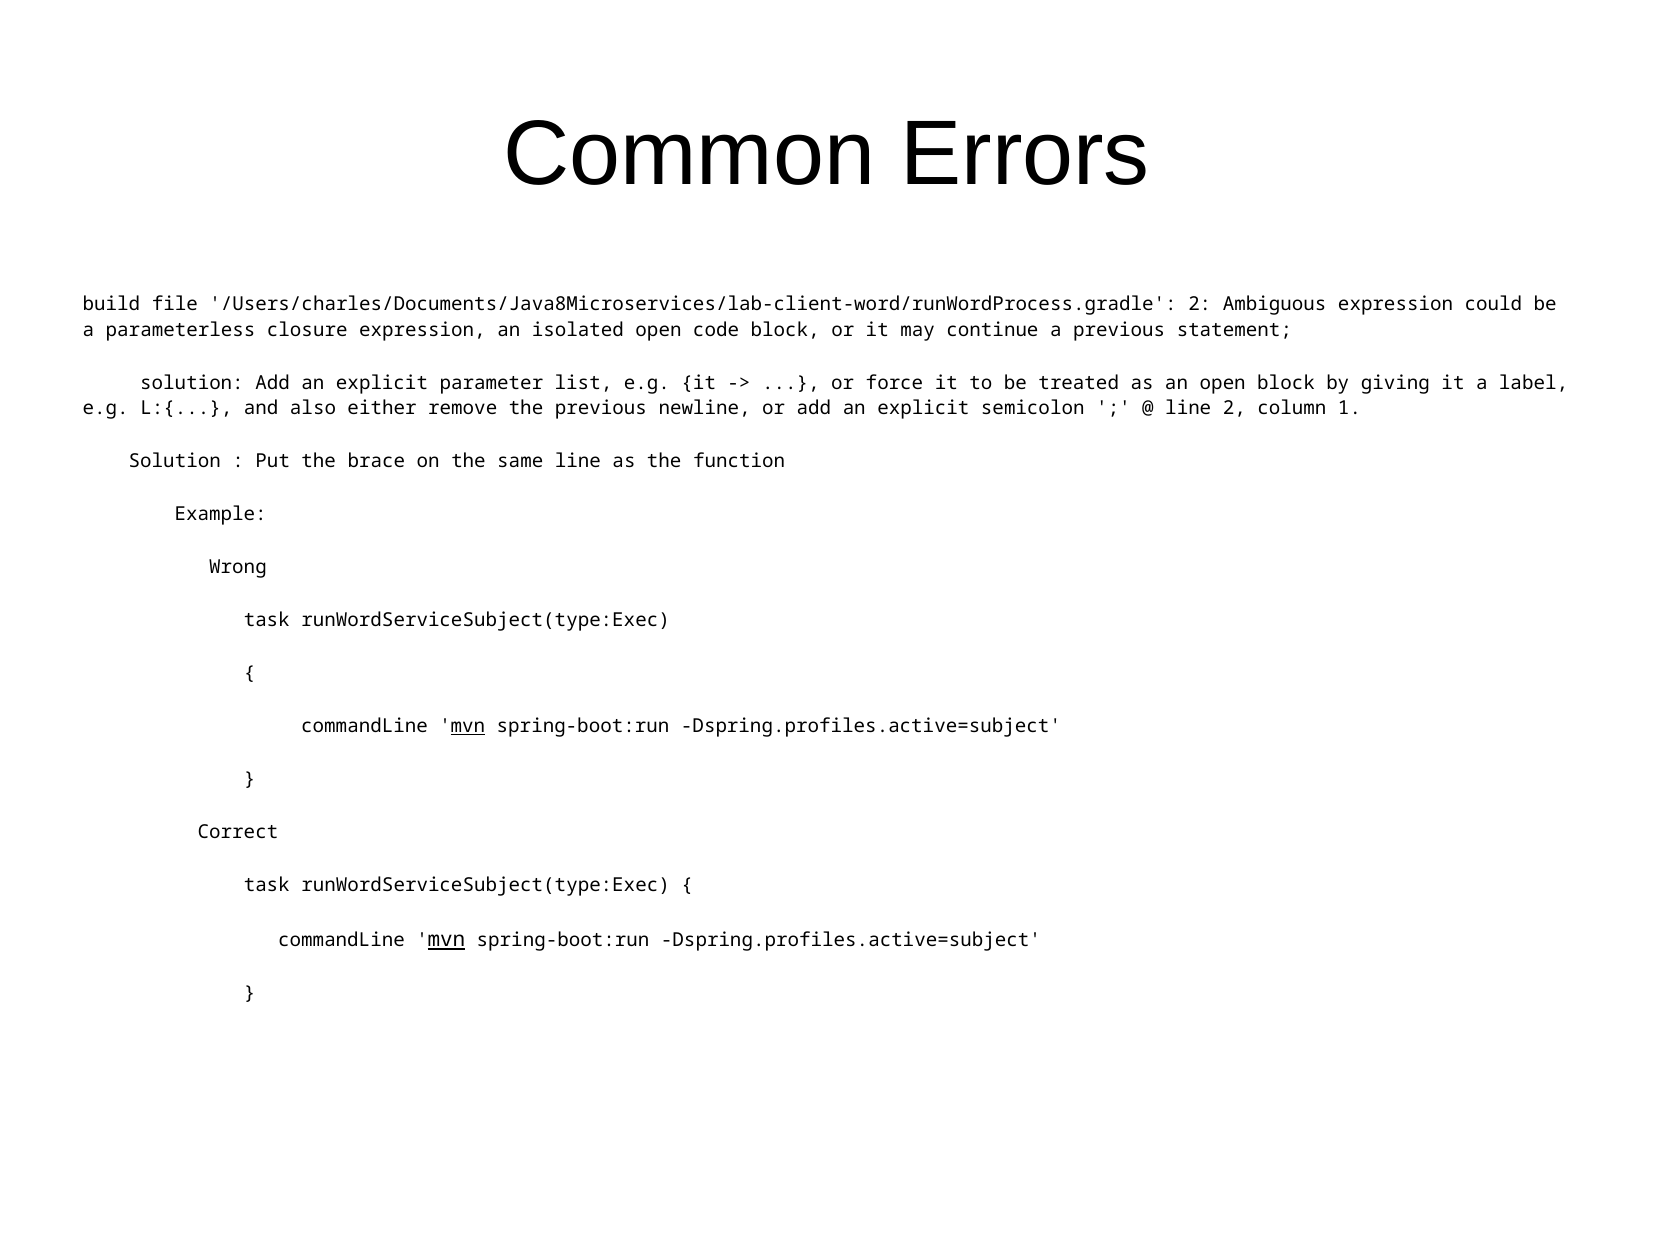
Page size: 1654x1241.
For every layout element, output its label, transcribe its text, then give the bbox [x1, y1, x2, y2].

title Common Errors [82, 49, 1571, 257]
list build file '/Users/charles/Documents/Java8Microservices/lab-client-word/runWordProcess.gradle': 2: Ambiguous expression could be a parameterless closure expression, an isolated open code block, or it may continue a previous statement; solution: Add an explicit parameter list, e.g. {it -> ...}, or force it to be treated as an open block by giving it a label, e.g. L:{...}, and also either remove the previous newline, or add an explicit semicolon ';' @ line 2, column 1. Solution : Put the brace on the same line as the function Example: Wrong task runWordServiceSubject(type:Exec) { commandLine 'mvn spring-boot:run -Dspring.profiles.active=subject' } Correct task runWordServiceSubject(type:Exec) { commandLine 'mvn spring-boot:run -Dspring.profiles.active=subject' } [82, 290, 1571, 1010]
